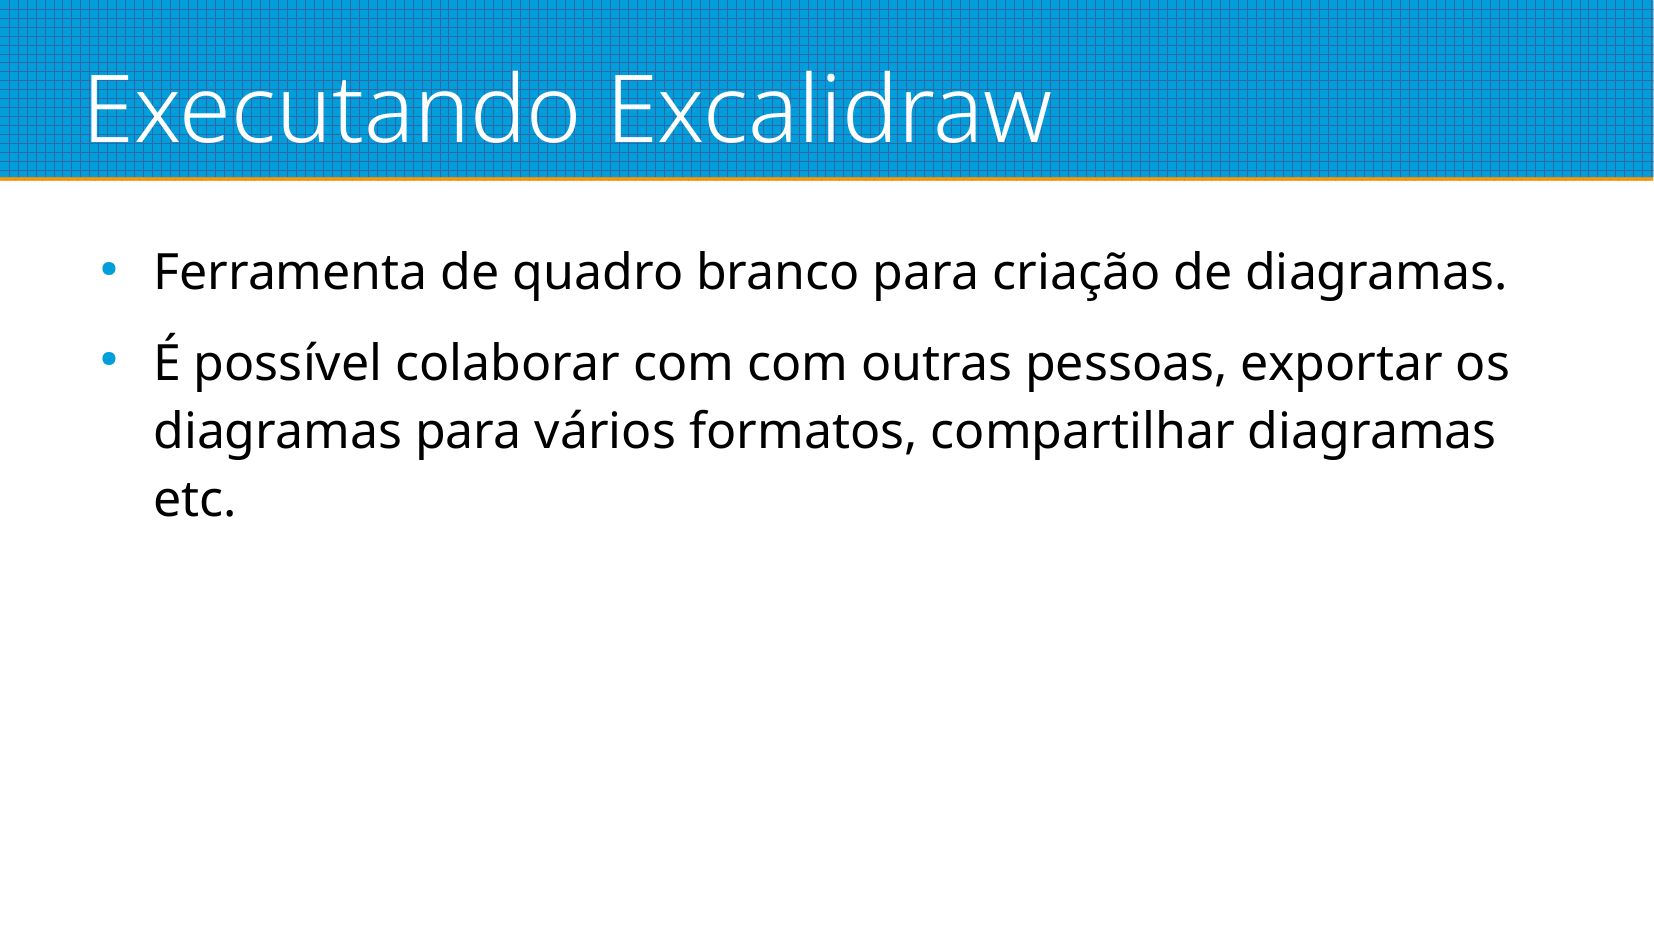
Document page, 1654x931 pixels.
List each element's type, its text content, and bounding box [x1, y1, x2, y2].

list Ferramenta de quadro branco para criação de diagramas. É possível colaborar com com outras pessoas, exportar os diagramas para vários formatos, compartilhar diagramas etc. [82, 236, 1563, 811]
title Executando Excalidraw [82, 14, 1571, 171]
